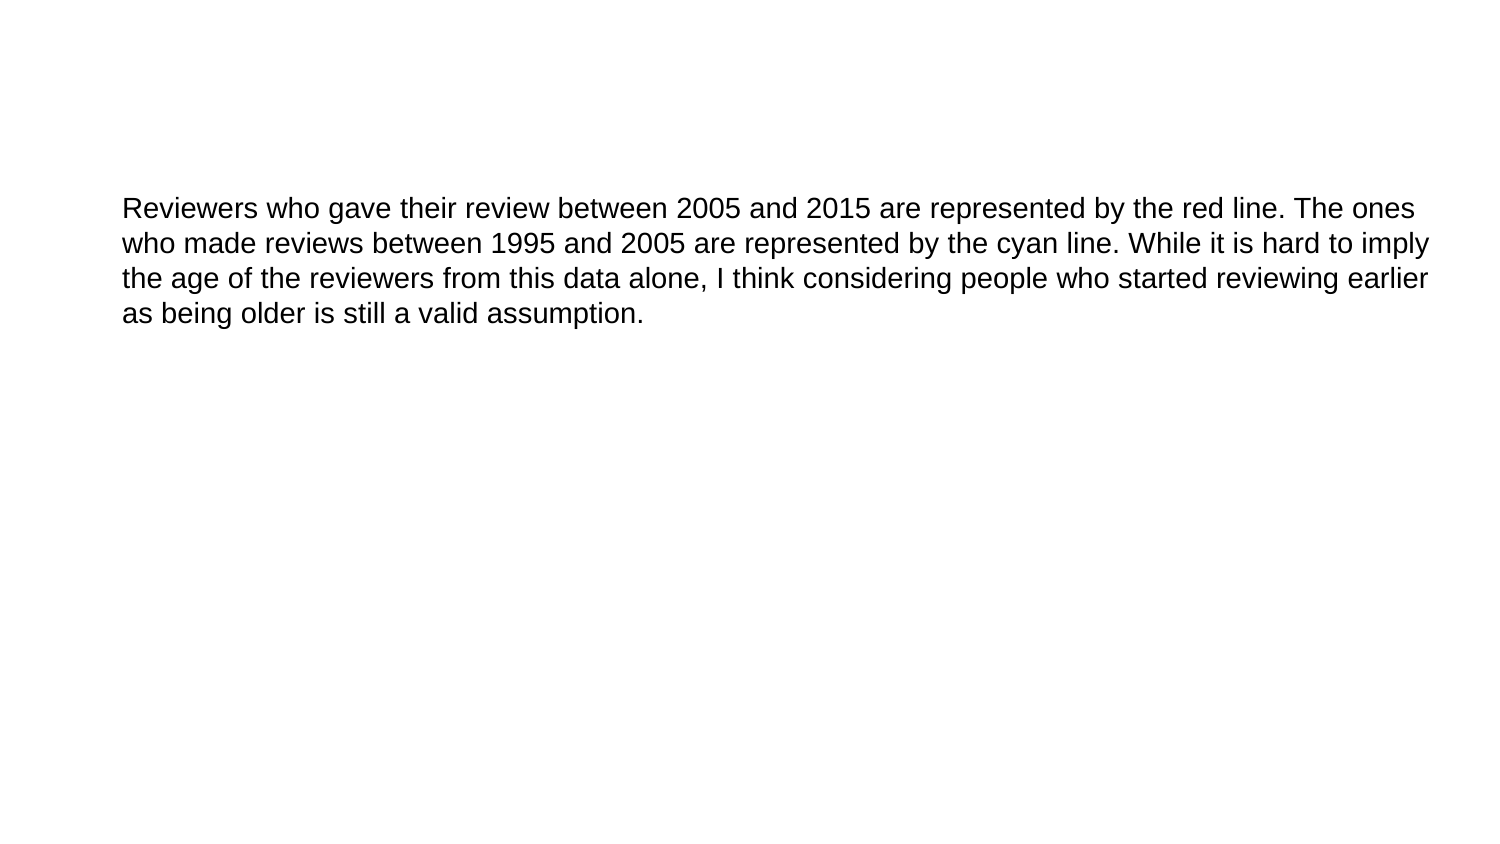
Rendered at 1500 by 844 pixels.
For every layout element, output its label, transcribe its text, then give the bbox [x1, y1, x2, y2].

list Reviewers who gave their review between 2005 and 2015 are represented by the red line. The ones who made reviews between 1995 and 2005 are represented by the cyan line. While it is hard to imply the age of the reviewers from this data alone, I think considering people who started reviewing earlier as being older is still a valid assumption. [51, 189, 1449, 750]
